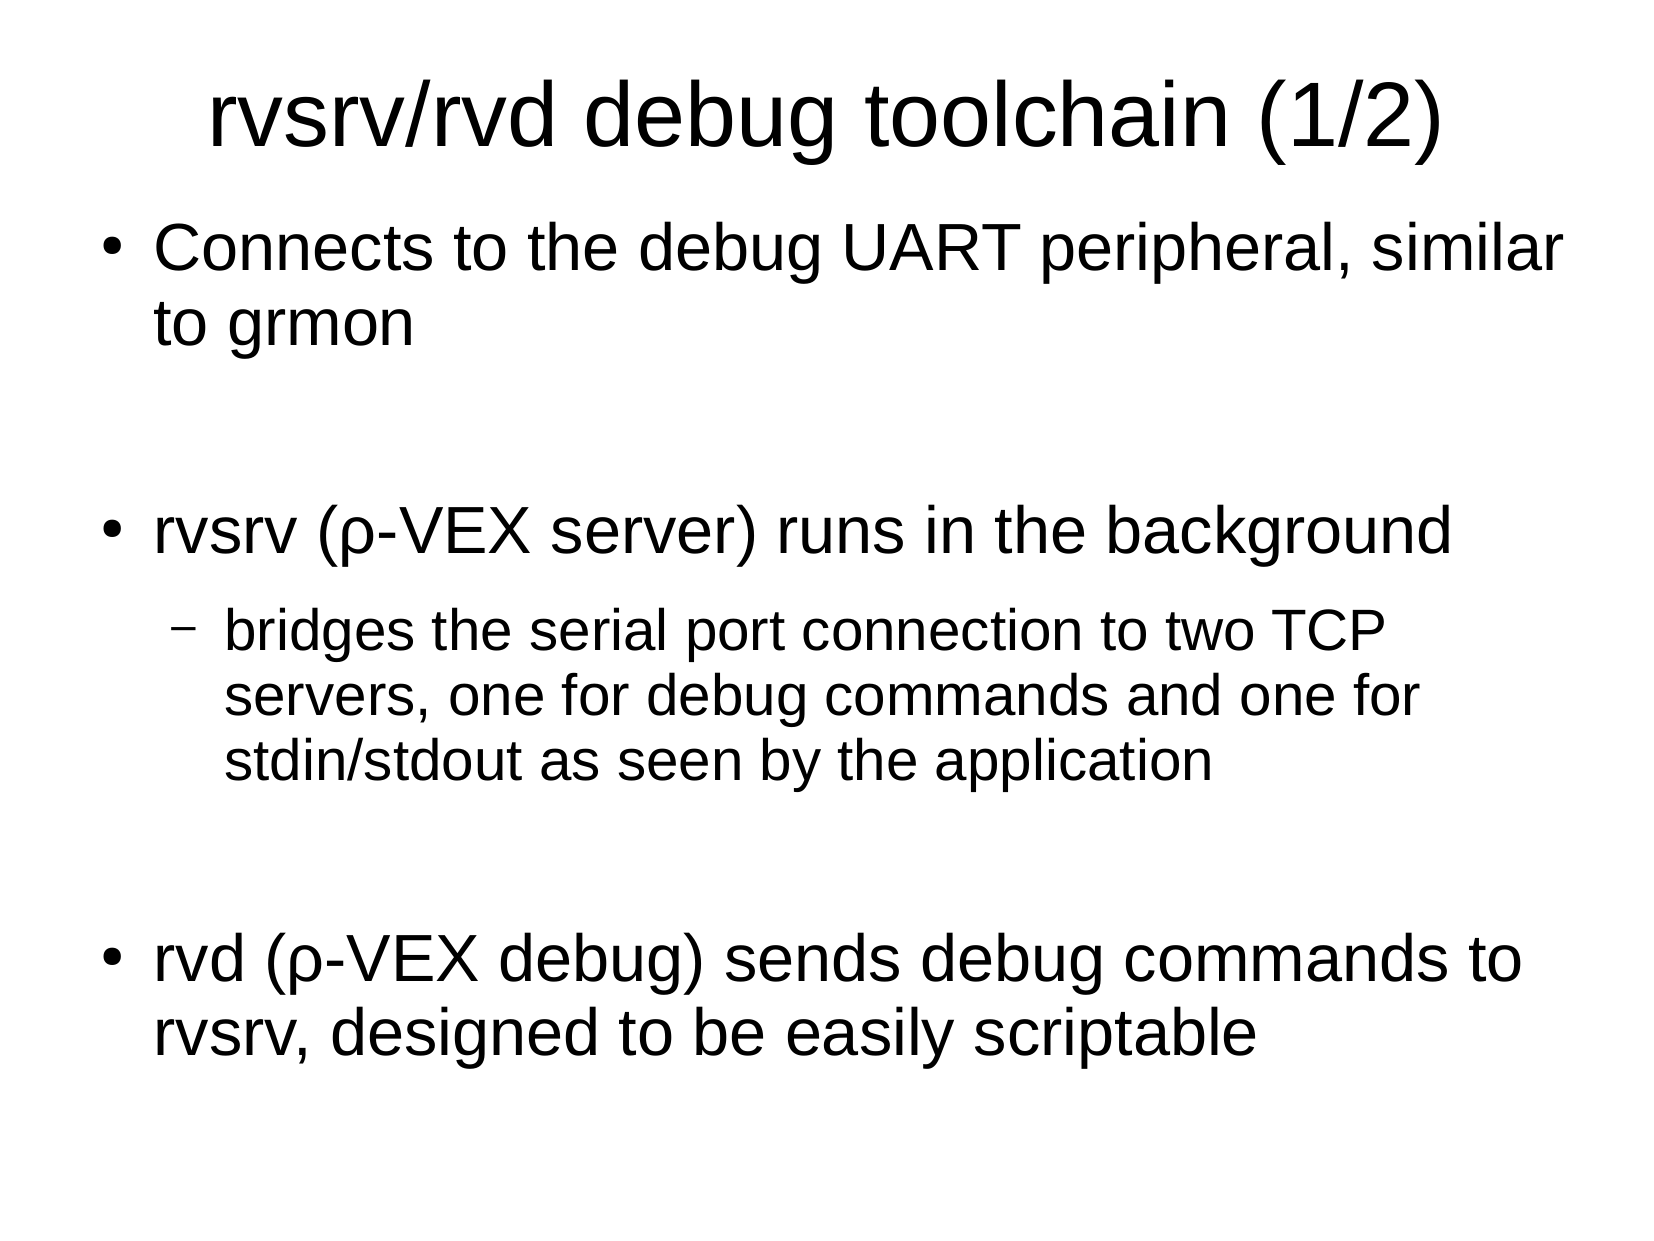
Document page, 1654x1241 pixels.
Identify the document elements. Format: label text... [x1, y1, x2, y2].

list Connects to the debug UART peripheral, similar to grmon rvsrv (ρ-VEX server) runs in the background bridges the serial port connection to two TCP servers, one for debug commands and one for stdin/stdout as seen by the application rvd (ρ-VEX debug) sends debug commands to rvsrv, designed to be easily scriptable [82, 210, 1571, 1171]
title rvsrv/rvd debug toolchain (1/2) [82, 49, 1571, 181]
